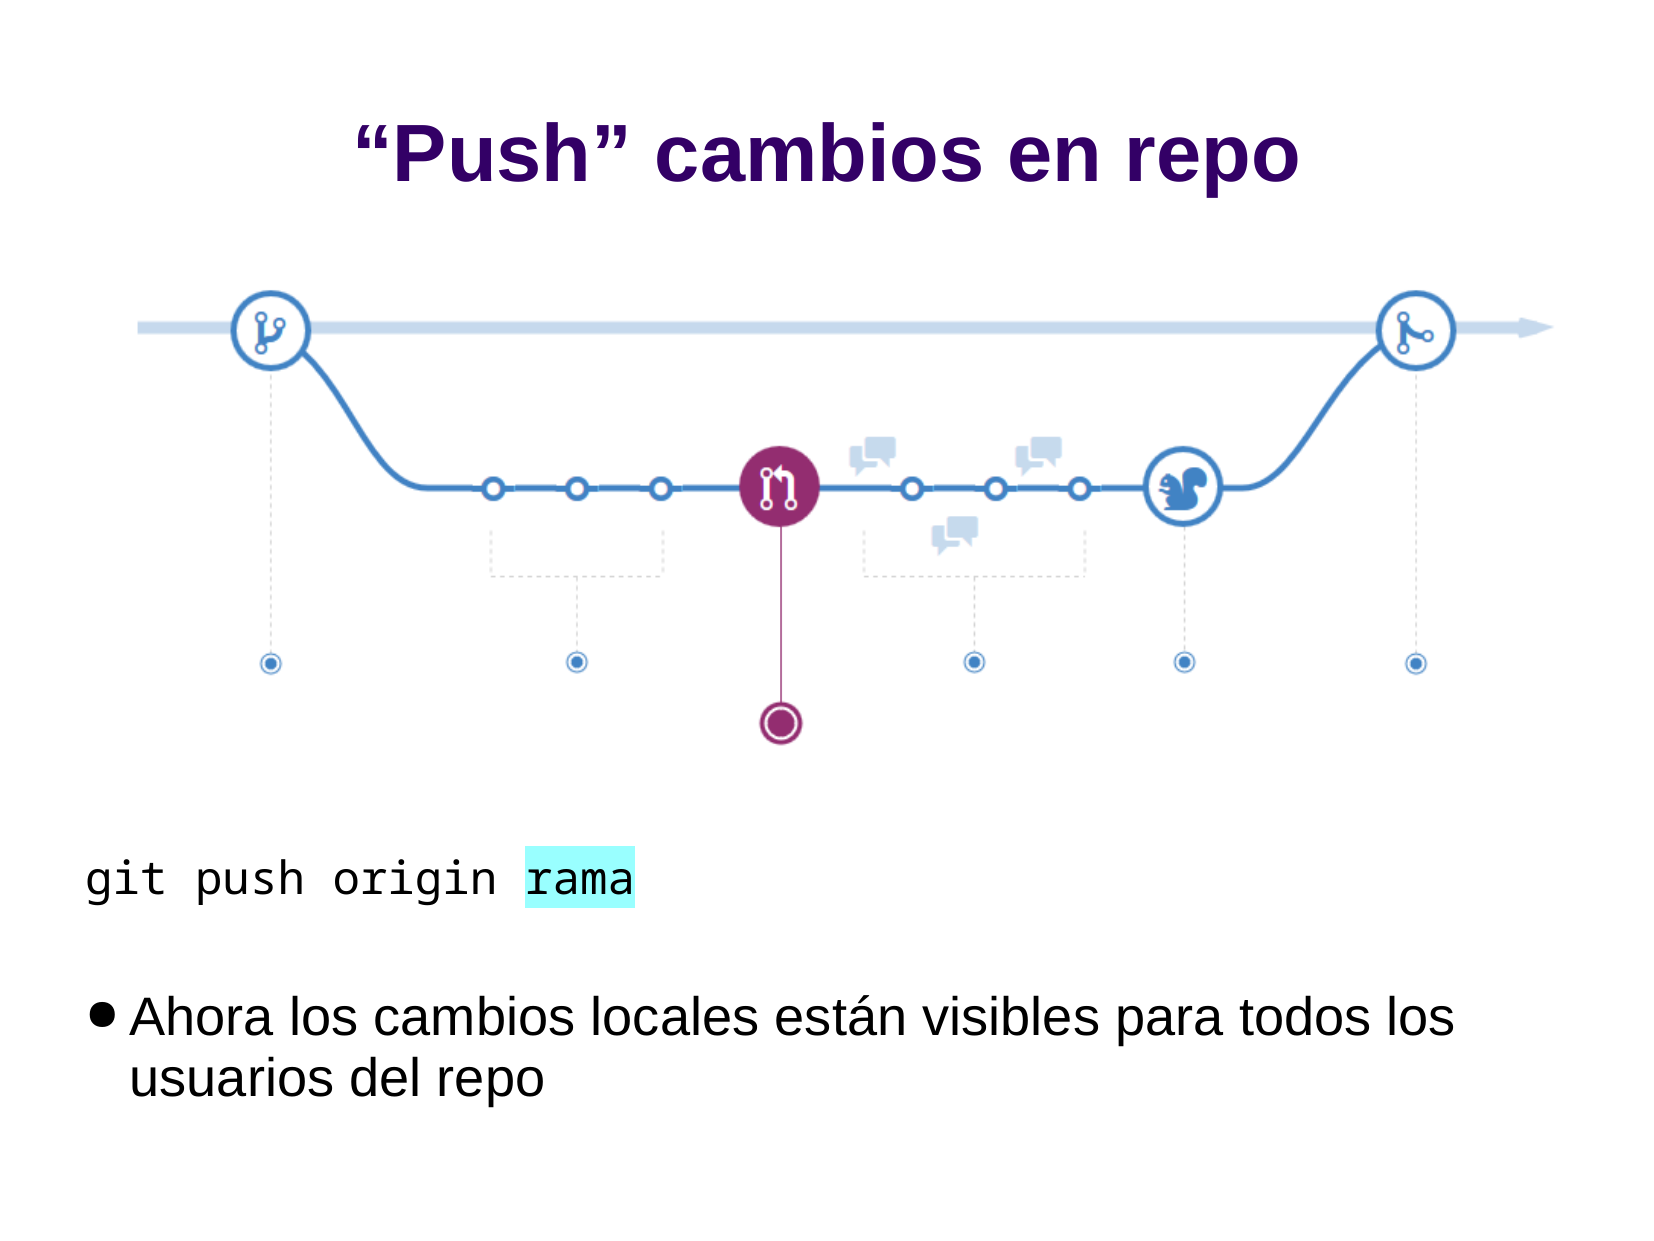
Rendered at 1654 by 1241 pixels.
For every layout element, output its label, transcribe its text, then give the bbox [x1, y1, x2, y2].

picture [112, 263, 1577, 767]
text_box git push origin rama Ahora los cambios locales están visibles para todos los usuarios del repo [85, 762, 1572, 1120]
title “Push” cambios en repo [82, 49, 1571, 257]
